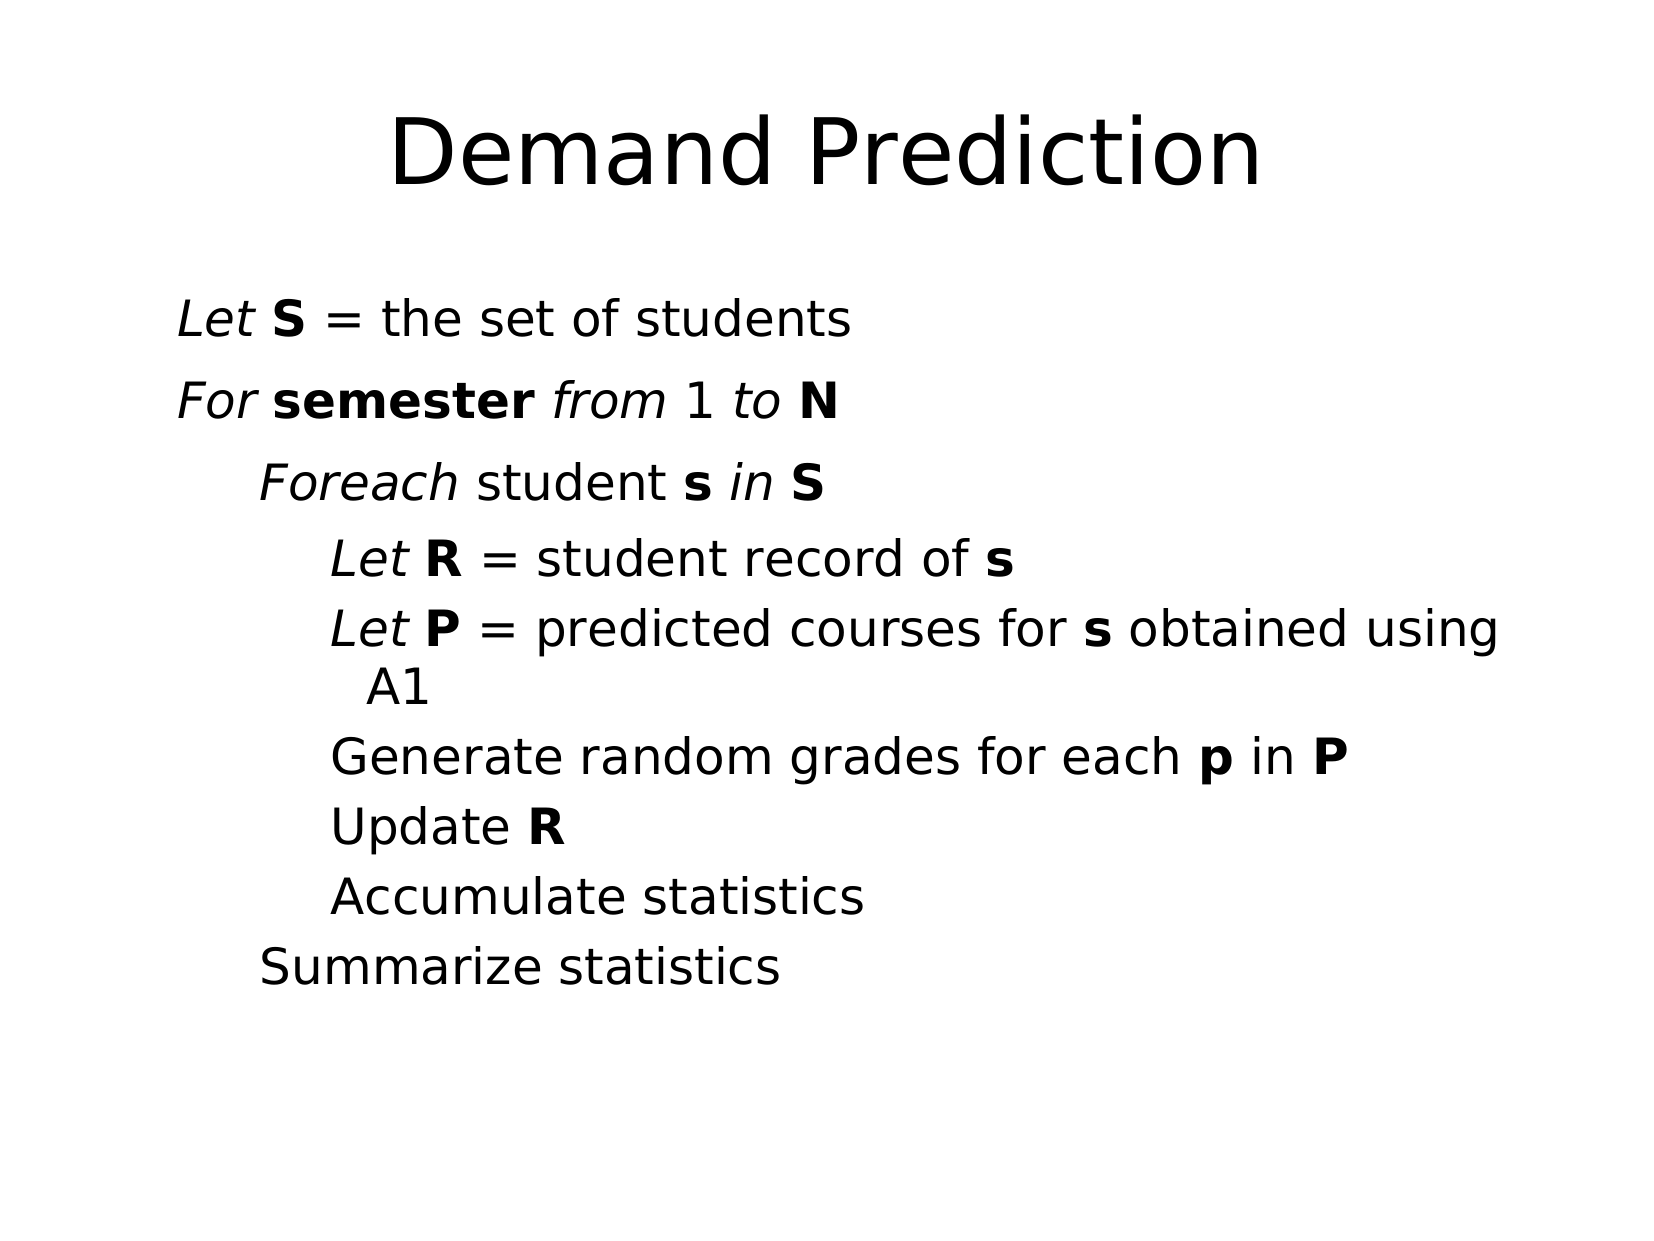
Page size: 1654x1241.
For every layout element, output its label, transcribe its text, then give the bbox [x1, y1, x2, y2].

title Demand Prediction [82, 49, 1571, 257]
list Let S = the set of students For semester from 1 to N Foreach student s in S Let R = student record of s Let P = predicted courses for s obtained using A1 Generate random grades for each p in P Update R Accumulate statistics Summarize statistics [82, 290, 1571, 1117]
